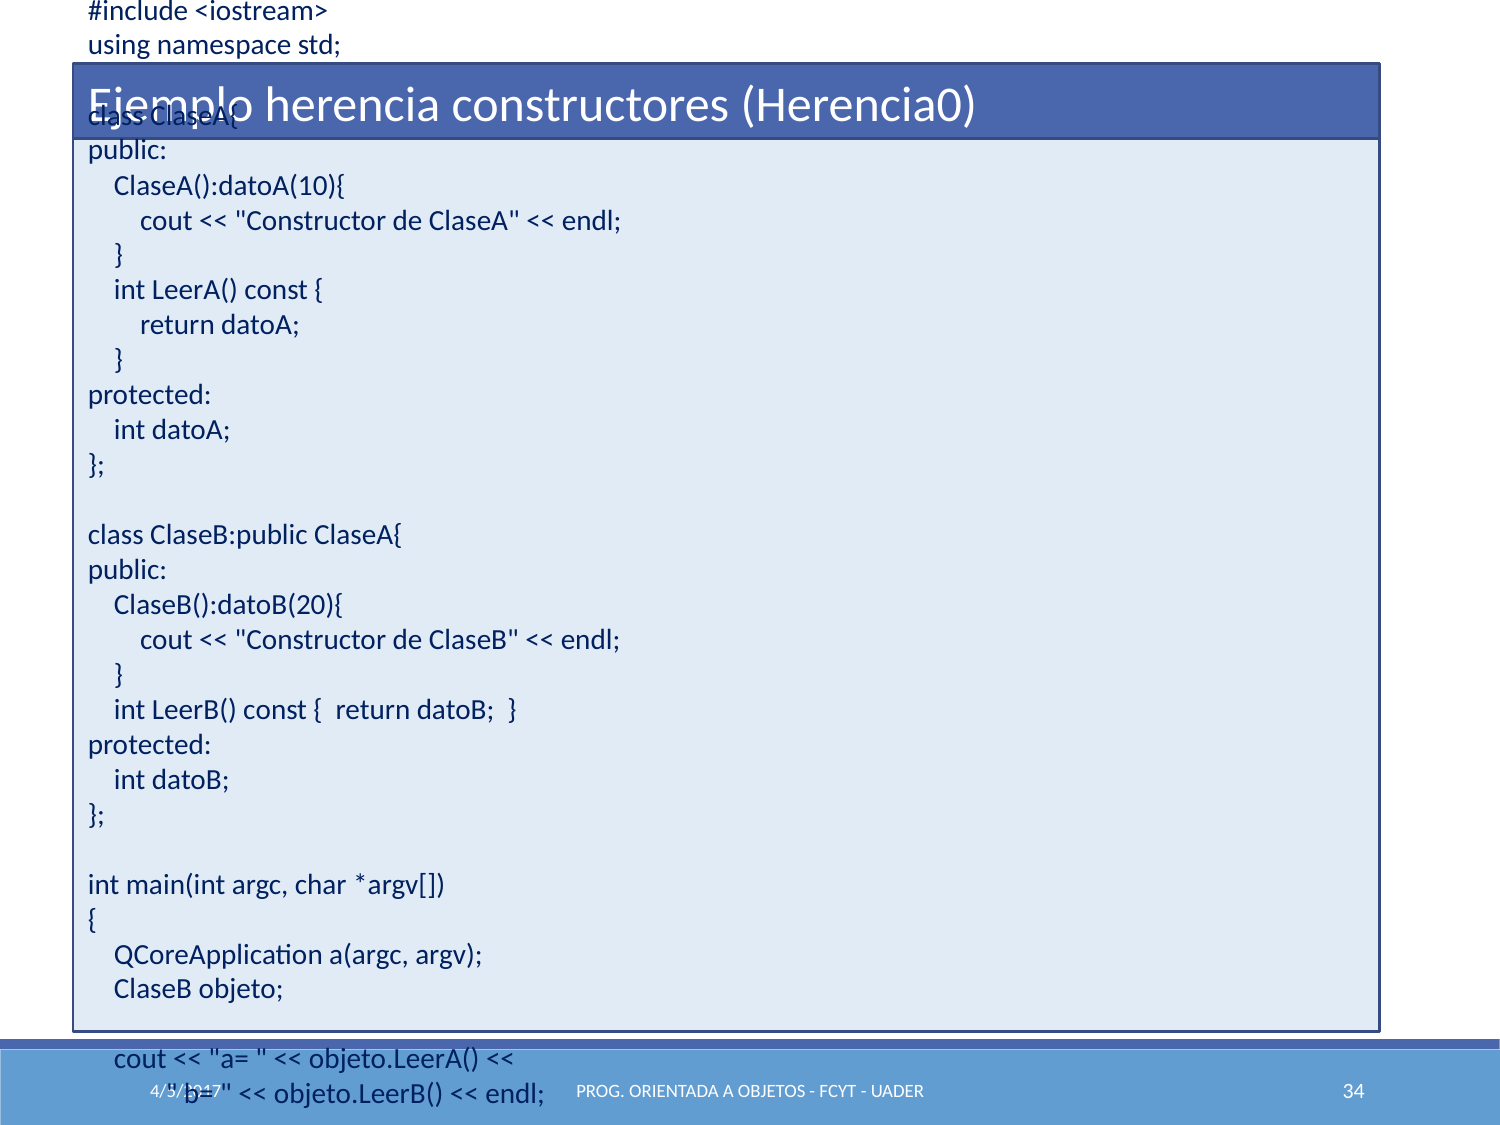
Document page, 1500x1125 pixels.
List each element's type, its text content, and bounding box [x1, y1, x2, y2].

slide_number 4/5/2017 [135, 1059, 440, 1120]
text_box Ejemplo herencia constructores (Herencia0) [73, 63, 1380, 138]
text_box #include <QCoreApplication> #include <iostream> using namespace std; class ClaseA{ public: ClaseA():datoA(10){ cout << "Constructor de ClaseA" << endl; } int LeerA() const { return datoA; } protected: int datoA; }; class ClaseB:public ClaseA{ public: ClaseB():datoB(20){ cout << "Constructor de ClaseB" << endl; } int LeerB() const { return datoB; } protected: int datoB; }; int main(int argc, char *argv[]) { QCoreApplication a(argc, argv); ClaseB objeto; cout << "a= " << objeto.LeerA() << " b= " << objeto.LeerB() << endl; return a.exec(); } [73, 138, 1380, 1032]
slide_number <número> [1218, 1059, 1380, 1120]
footer Prog. Orientada a Objetos - FCyT - UADER [453, 1059, 1047, 1120]
